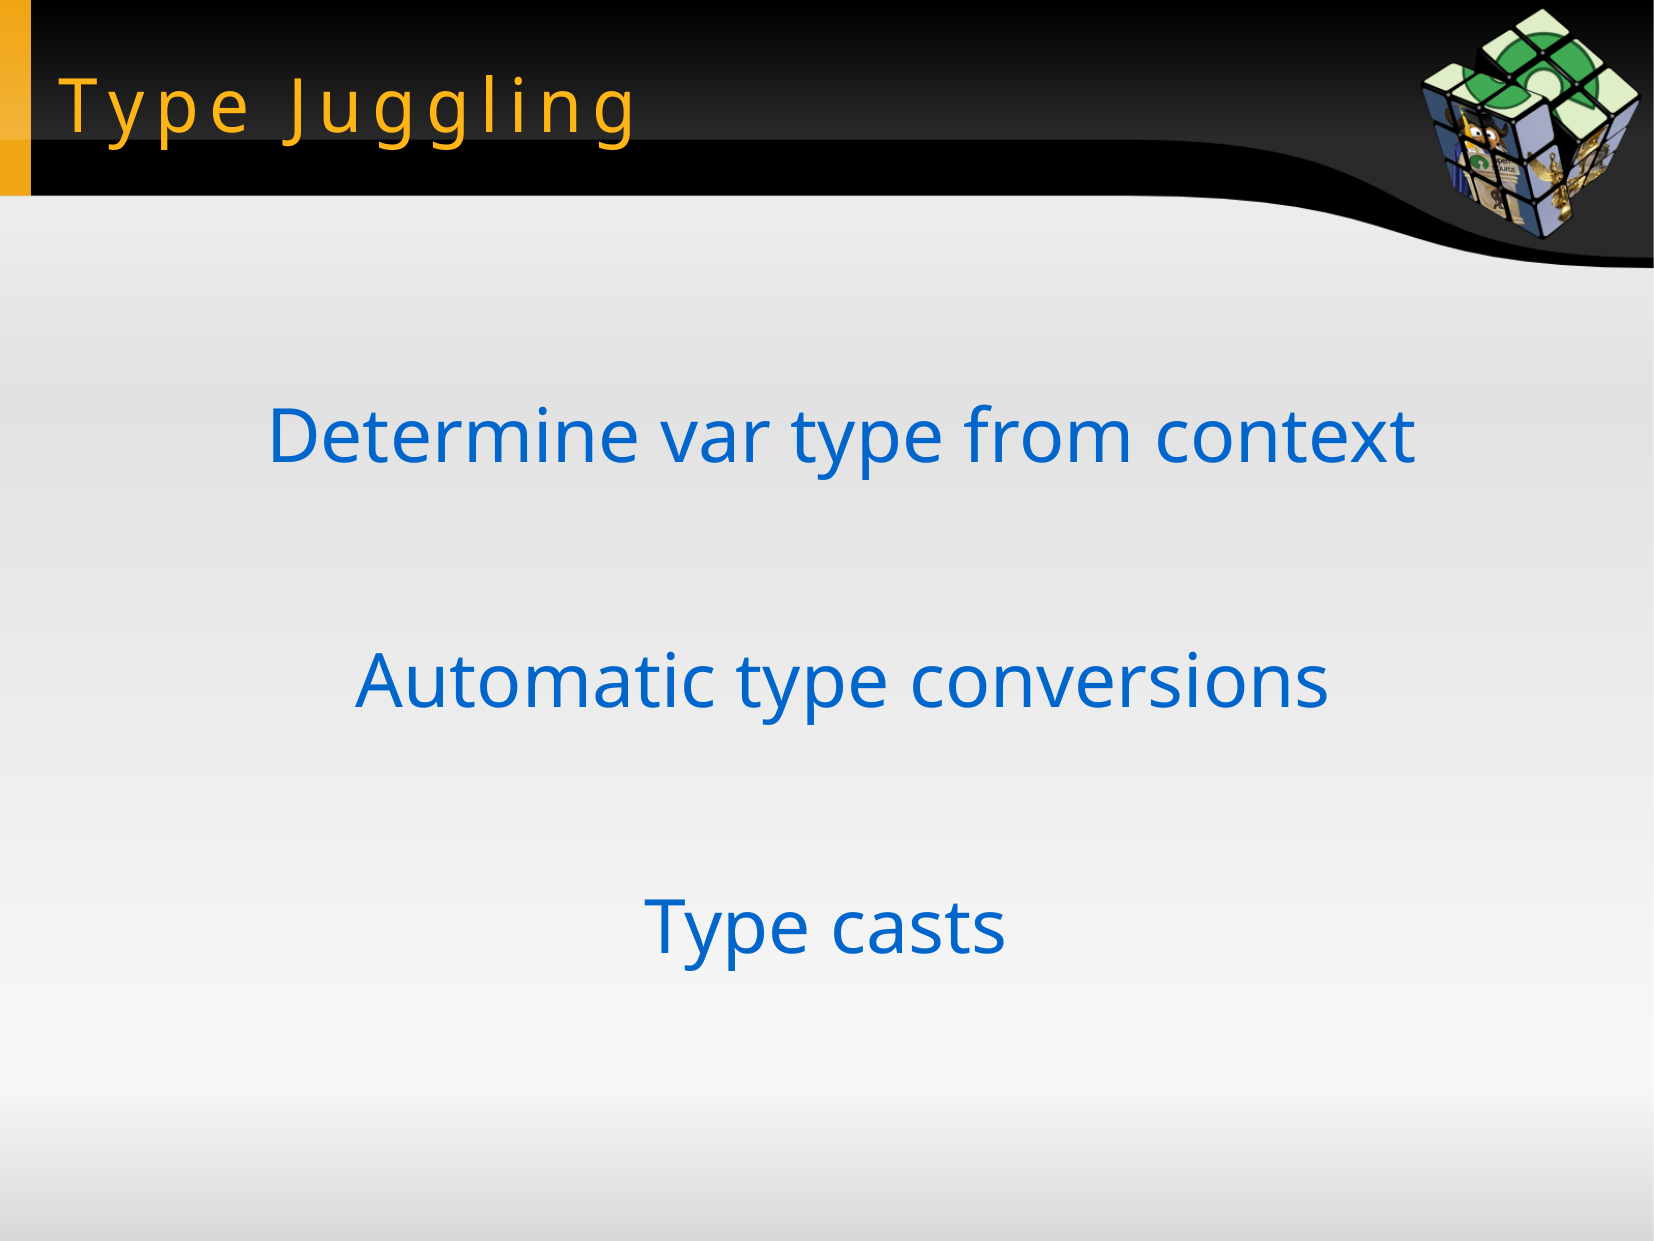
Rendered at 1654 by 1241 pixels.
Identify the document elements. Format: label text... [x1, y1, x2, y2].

text_box Determine var type from context [251, 374, 1403, 474]
text_box Type casts [629, 865, 1013, 965]
picture [0, 0, 1654, 1241]
text_box Automatic type conversions [340, 620, 1313, 720]
title Type Juggling [59, 29, 1270, 178]
